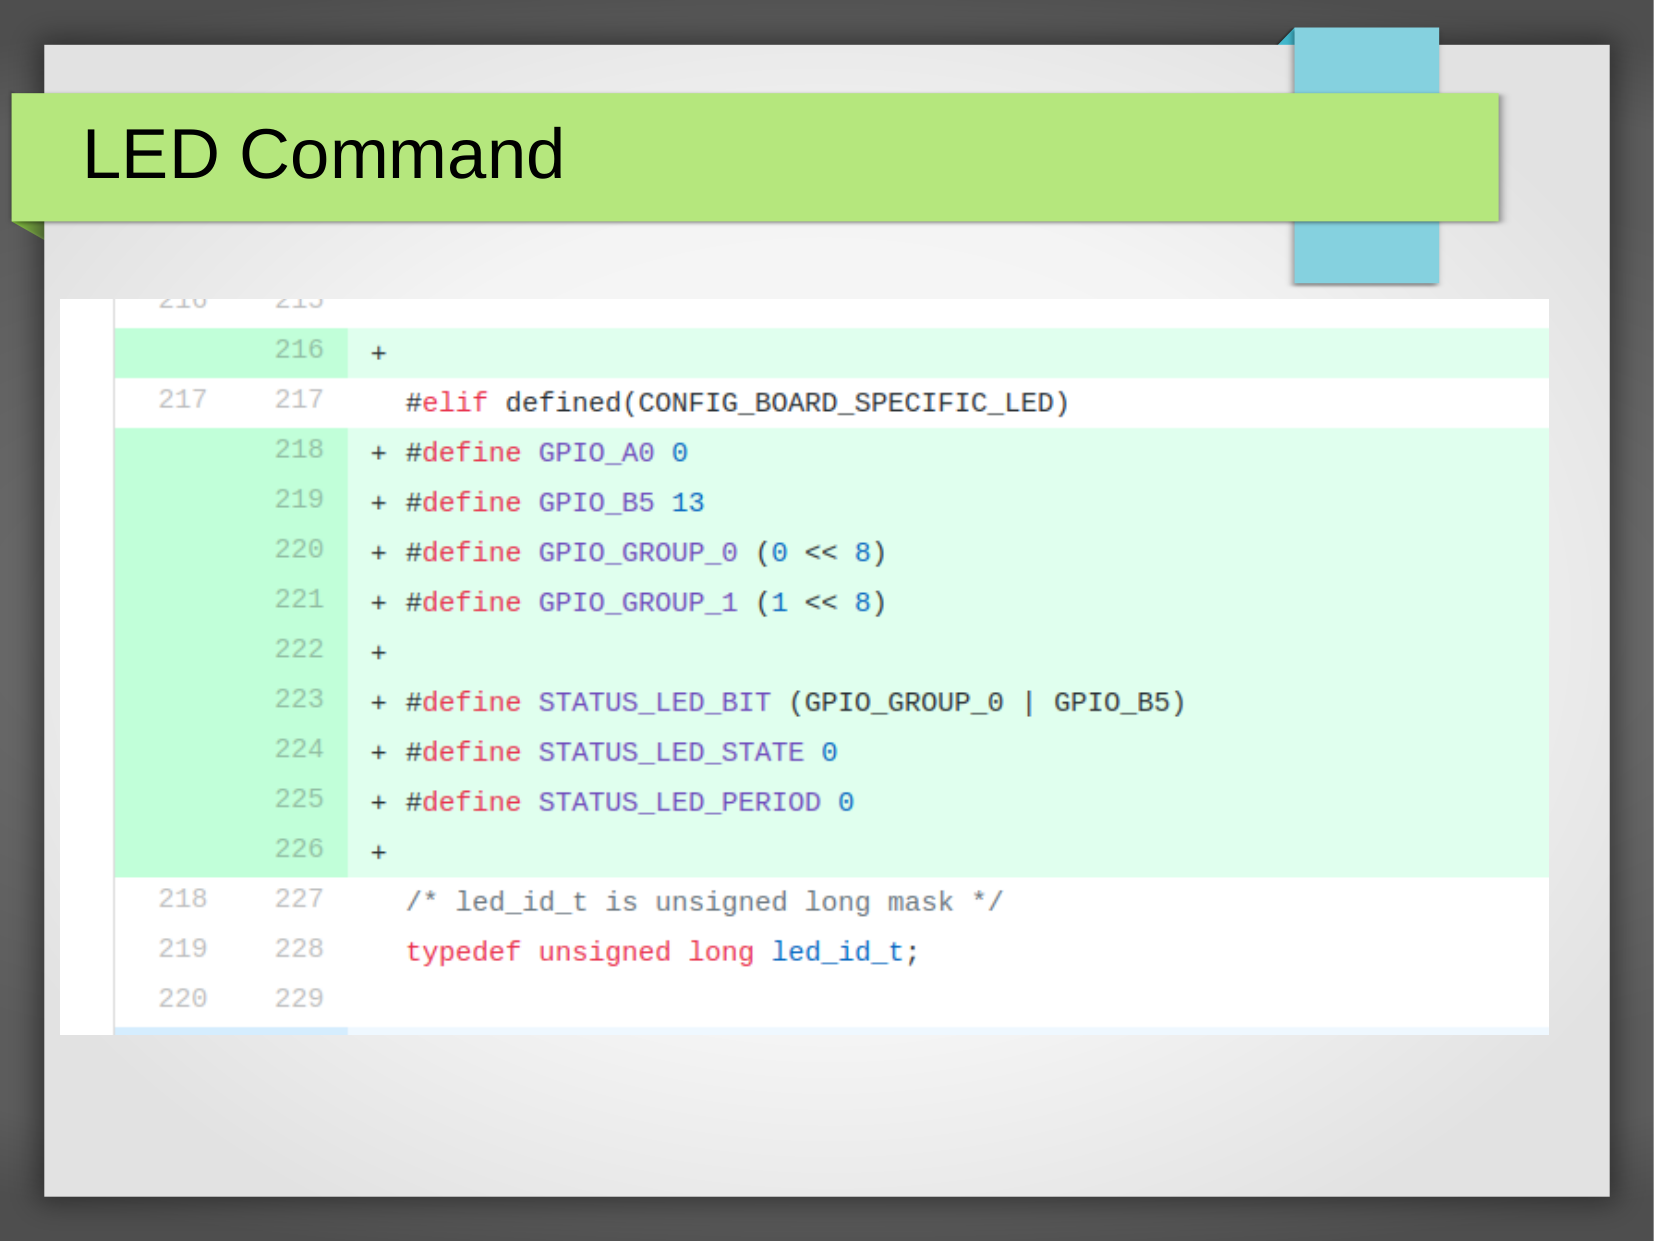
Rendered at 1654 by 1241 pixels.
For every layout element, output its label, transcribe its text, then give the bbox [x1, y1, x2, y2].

title LED Command [82, 94, 1264, 213]
picture [0, 0, 1654, 1241]
